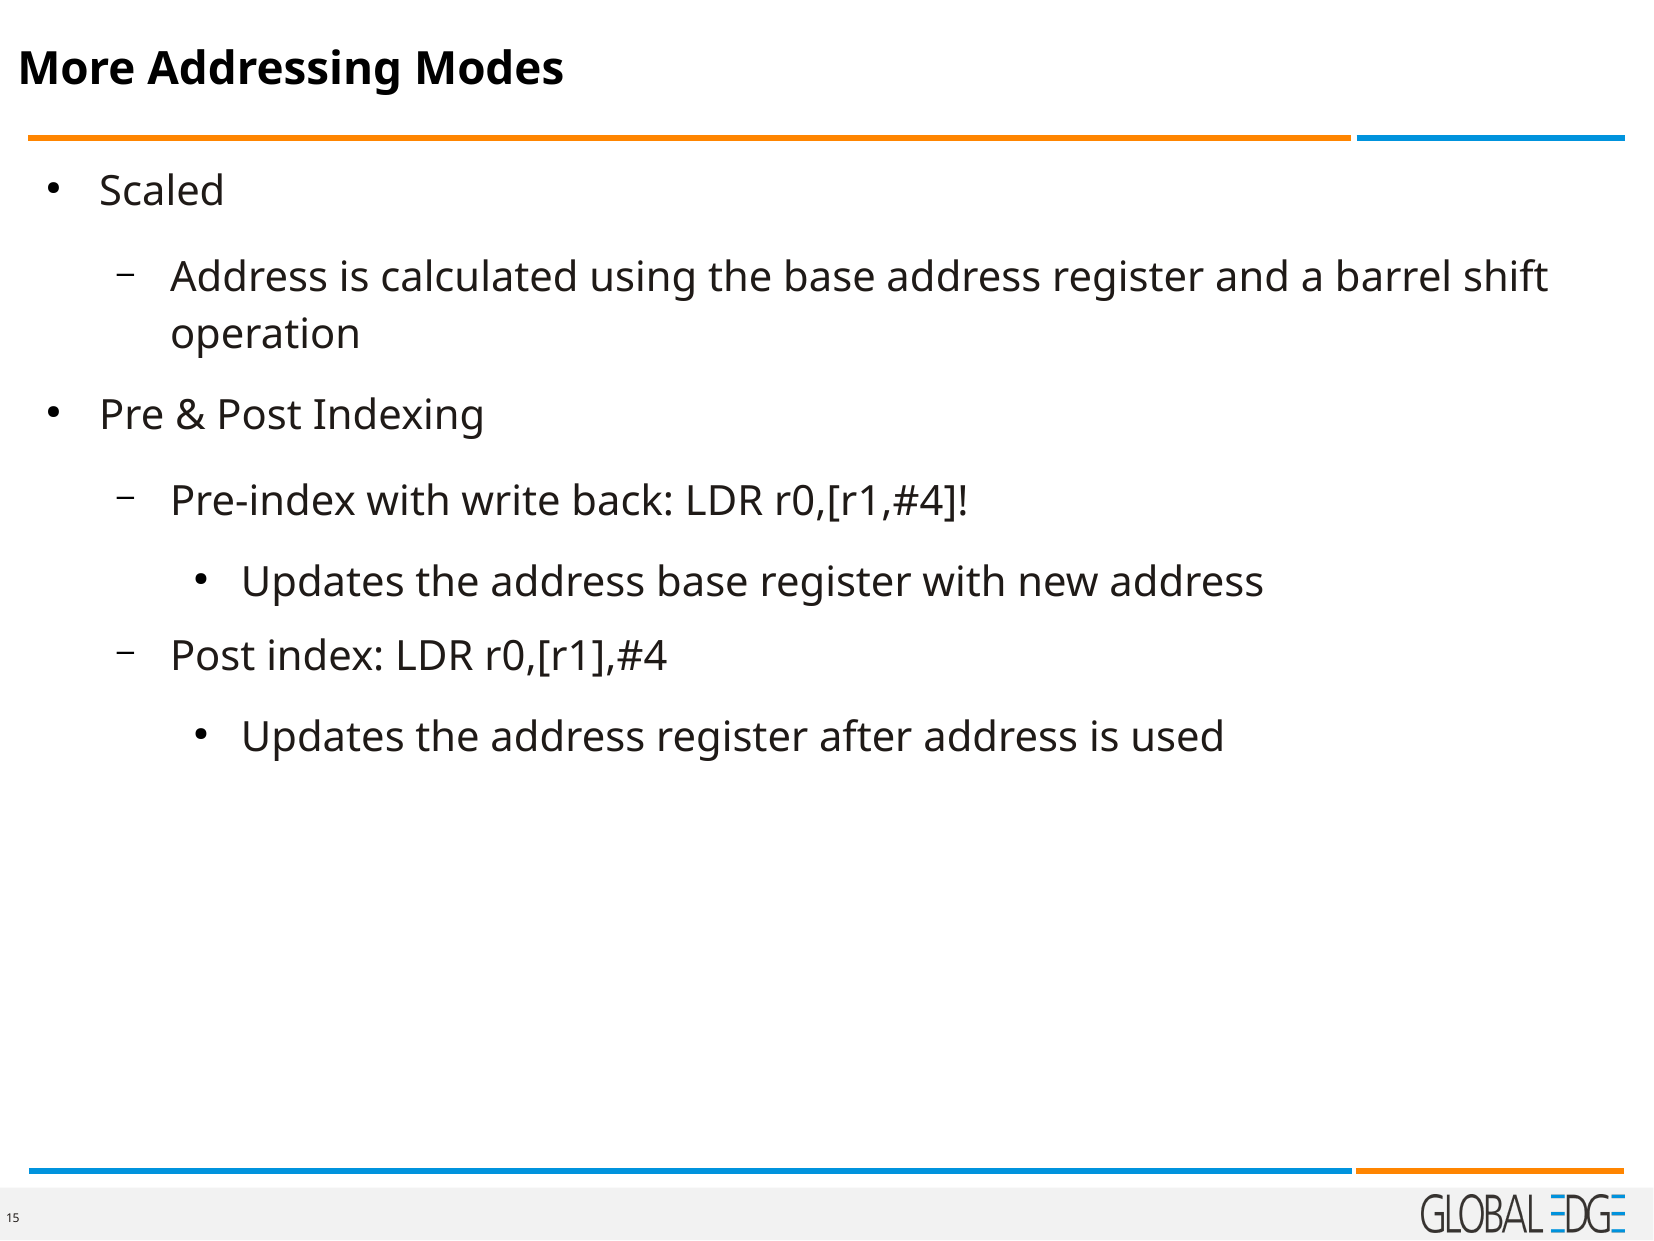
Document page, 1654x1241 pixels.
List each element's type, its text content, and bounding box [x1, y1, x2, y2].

picture [1421, 1194, 1625, 1233]
list Scaled Address is calculated using the base address register and a barrel shift operation Pre & Post Indexing Pre-index with write back: LDR r0,[r1,#4]! Updates the address base register with new address Post index: LDR r0,[r1],#4 Updates the address register after address is used [28, 160, 1625, 1153]
title More Addressing Modes [17, 18, 1499, 115]
